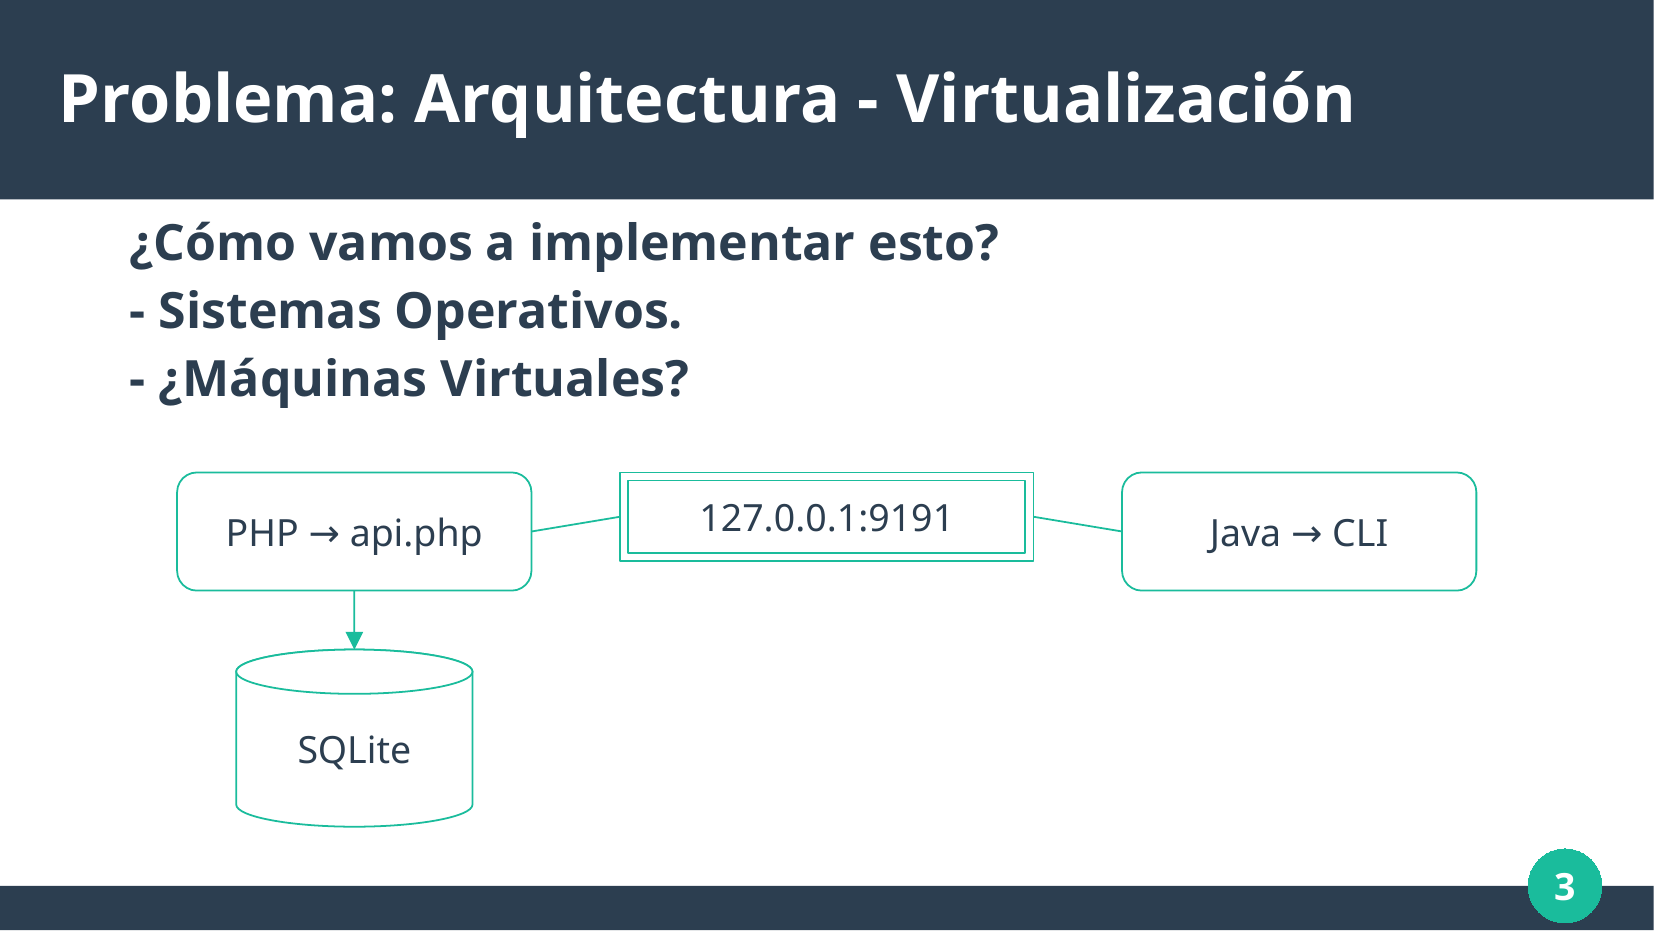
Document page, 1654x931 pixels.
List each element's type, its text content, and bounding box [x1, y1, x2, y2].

text_box Java → CLI [1122, 472, 1477, 591]
text_box SQLite [236, 674, 473, 827]
title Problema: Arquitectura - Virtualización [59, 37, 1595, 156]
text_box PHP → api.php [177, 472, 532, 591]
list ¿Cómo vamos a implementar esto? - Sistemas Operativos. - ¿Máquinas Virtuales? [59, 206, 1595, 827]
list ¿Cómo vamos a implementar esto? - Sistemas Operativos. - ¿Máquinas Virtuales? [629, 481, 1025, 552]
text_box 127.0.0.1:9191 [620, 472, 1034, 562]
